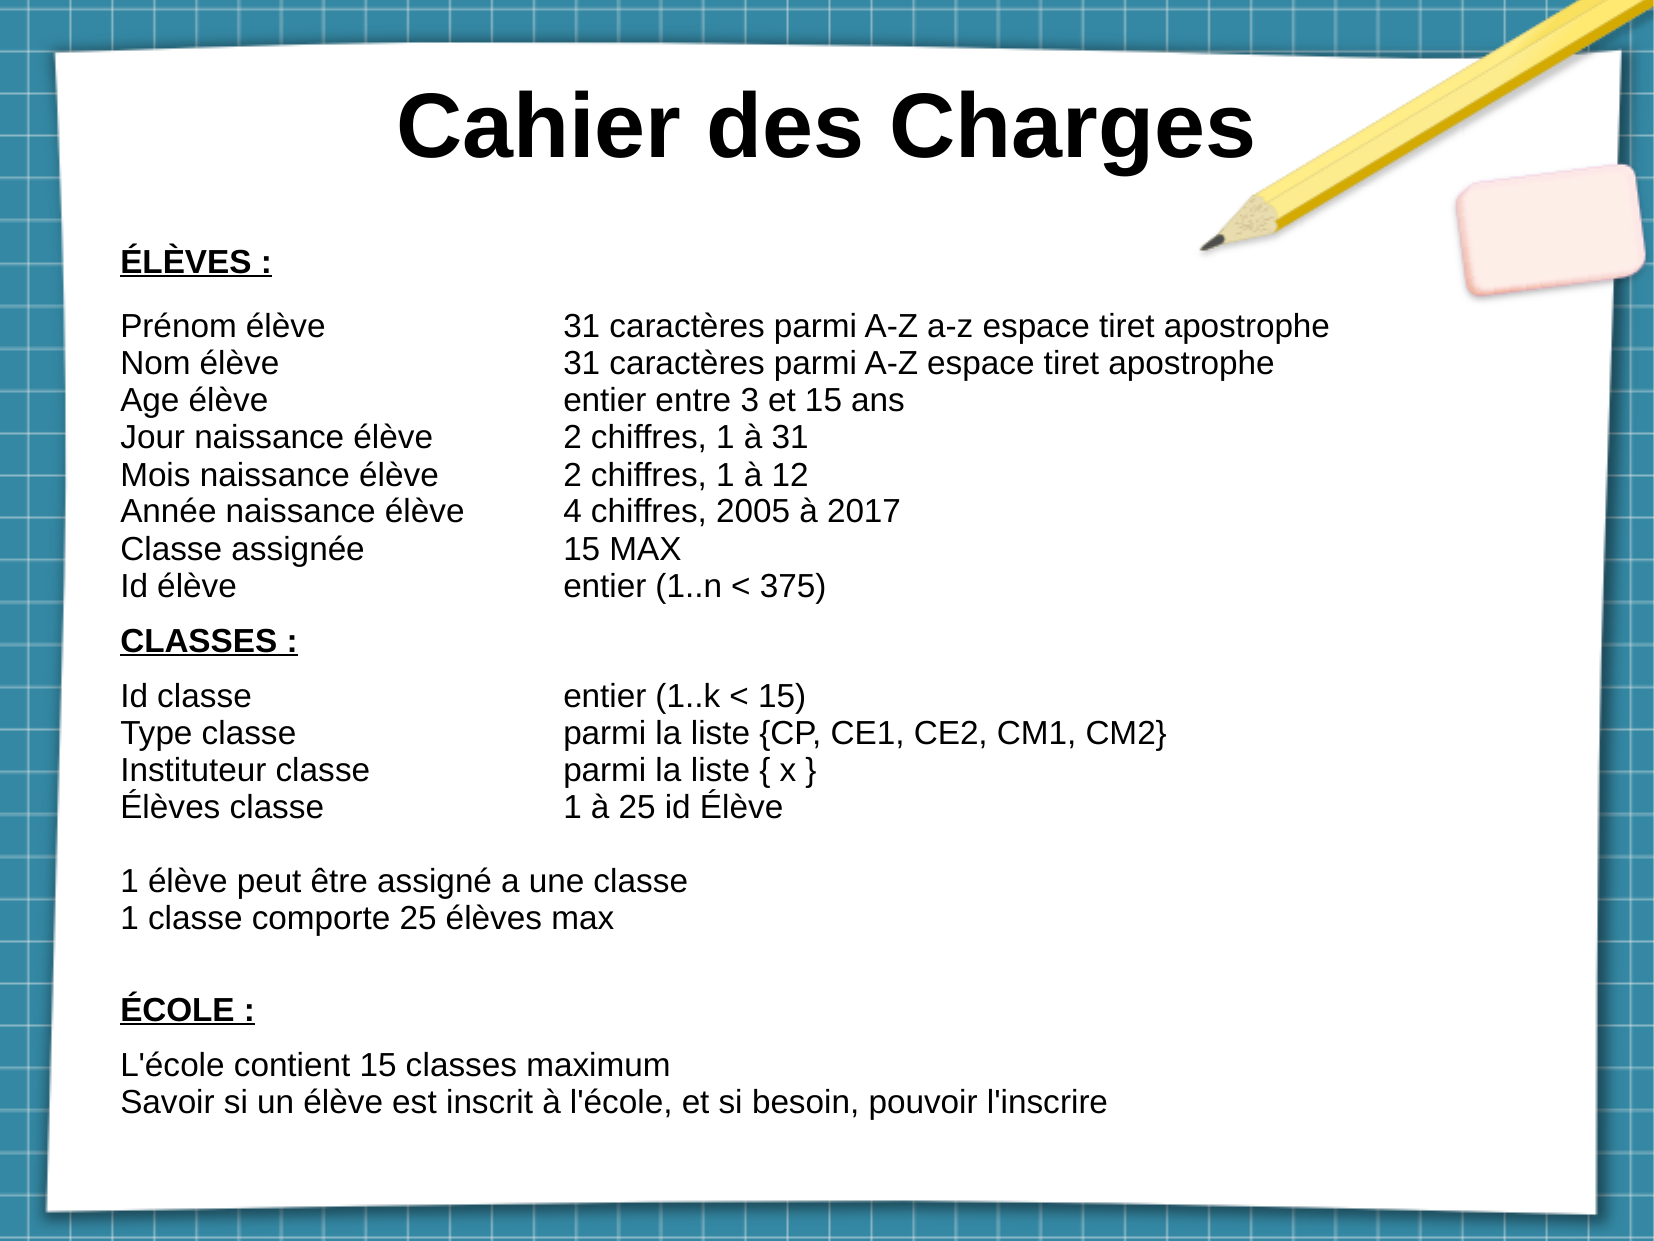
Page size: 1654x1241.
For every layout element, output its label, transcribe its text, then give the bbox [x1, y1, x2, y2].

picture [0, 0, 1654, 1241]
text_box Prénom élève 31 caractères parmi A-Z a-z espace tiret apostrophe Nom élève 31 caractères parmi A-Z espace tiret apostrophe Age élève entier entre 3 et 15 ans Jour naissance élève 2 chiffres, 1 à 31 Mois naissance élève 2 chiffres, 1 à 12 Année naissance élève 4 chiffres, 2005 à 2017 Classe assignée 15 MAX Id élève entier (1..n < 375) [105, 300, 1535, 612]
text_box ÉLÈVES : [105, 236, 319, 298]
text_box L'école contient 15 classes maximum Savoir si un élève est inscrit à l'école, et si besoin, pouvoir l'inscrire [105, 1039, 1523, 1155]
text_box Id classe entier (1..k < 15) Type classe parmi la liste {CP, CE1, CE2, CM1, CM2} Instituteur classe parmi la liste { x } Élèves classe 1 à 25 id Élève 1 élève peut être assigné a une classe 1 classe comporte 25 élèves max [105, 669, 1535, 981]
text_box CLASSES : [105, 614, 458, 667]
title Cahier des Charges [82, 17, 1571, 225]
text_box ÉCOLE : [105, 984, 271, 1037]
